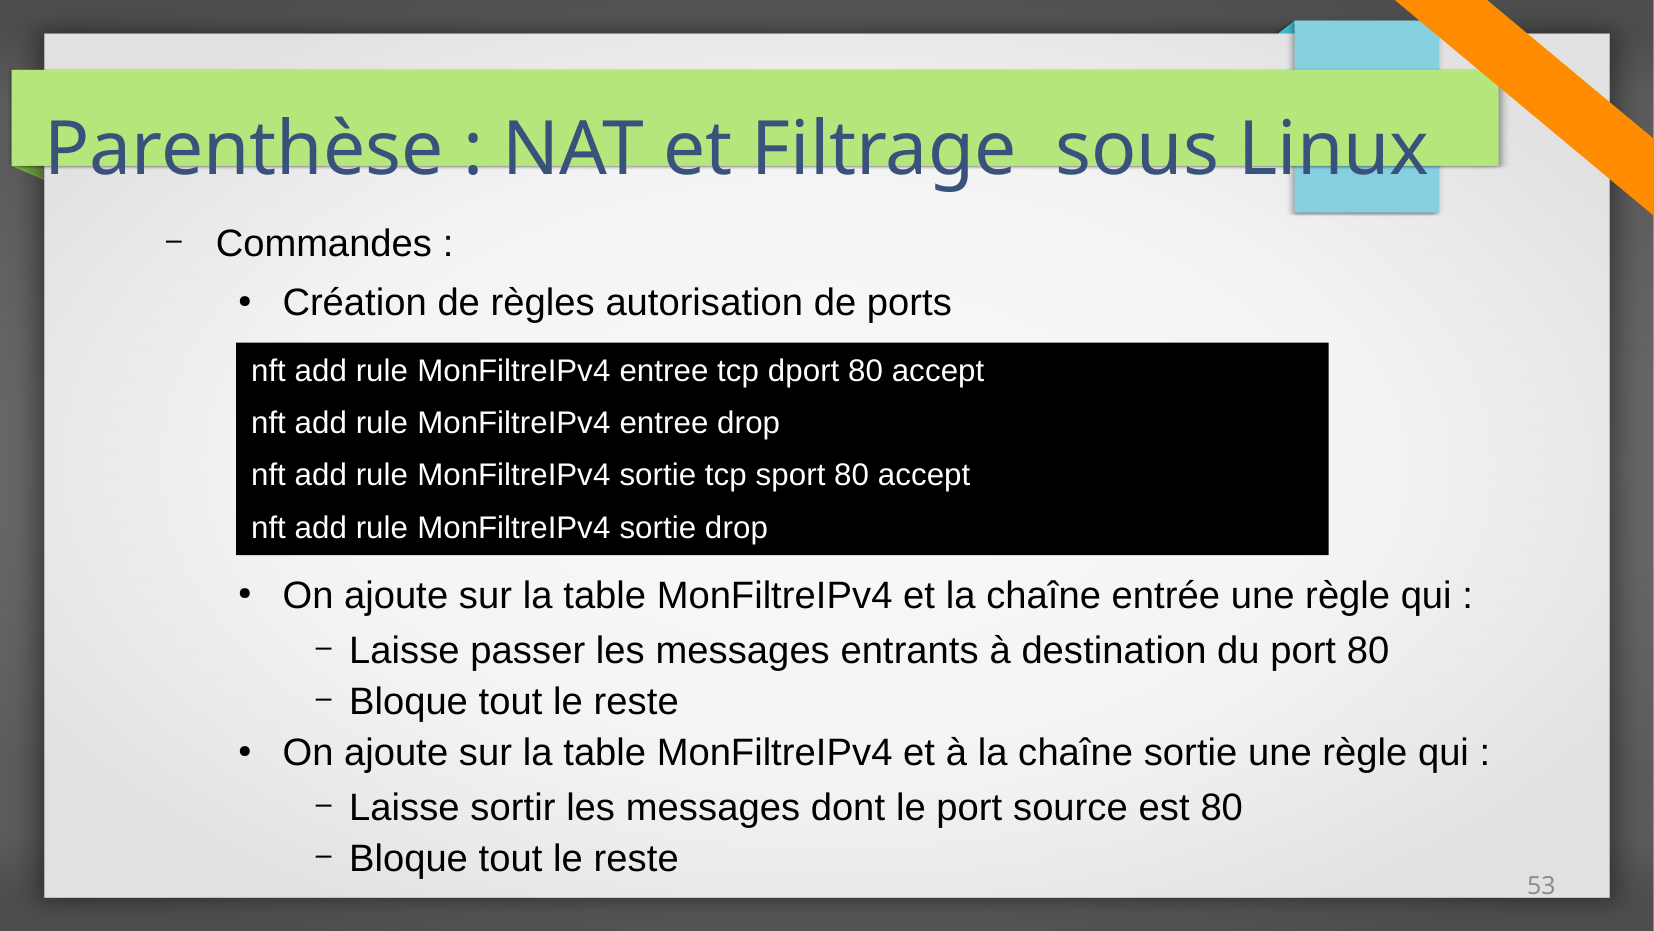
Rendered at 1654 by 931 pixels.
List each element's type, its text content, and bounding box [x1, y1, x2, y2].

text_box Parenthèse : NAT et Filtrage sous Linux [29, 87, 1447, 178]
text_box <numéro> [1184, 886, 1571, 912]
picture [0, 0, 1654, 931]
picture [1489, 0, 1654, 138]
text_box nft add rule MonFiltreIPv4 entree tcp dport 80 accept nft add rule MonFiltreIPv4 entree drop nft add rule MonFiltreIPv4 sortie tcp sport 80 accept nft add rule MonFiltreIPv4 sortie drop [236, 342, 1329, 556]
list Commandes : Création de règles autorisation de ports On ajoute sur la table MonFiltreIPv4 et la chaîne entrée une règle qui : Laisse passer les messages entrants à destination du port 80 Bloque tout le reste On ajoute sur la table MonFiltreIPv4 et à la chaîne sortie une règle qui : Laisse sortir les messages dont le port source est 80 Bloque tout le reste [82, 221, 1571, 886]
